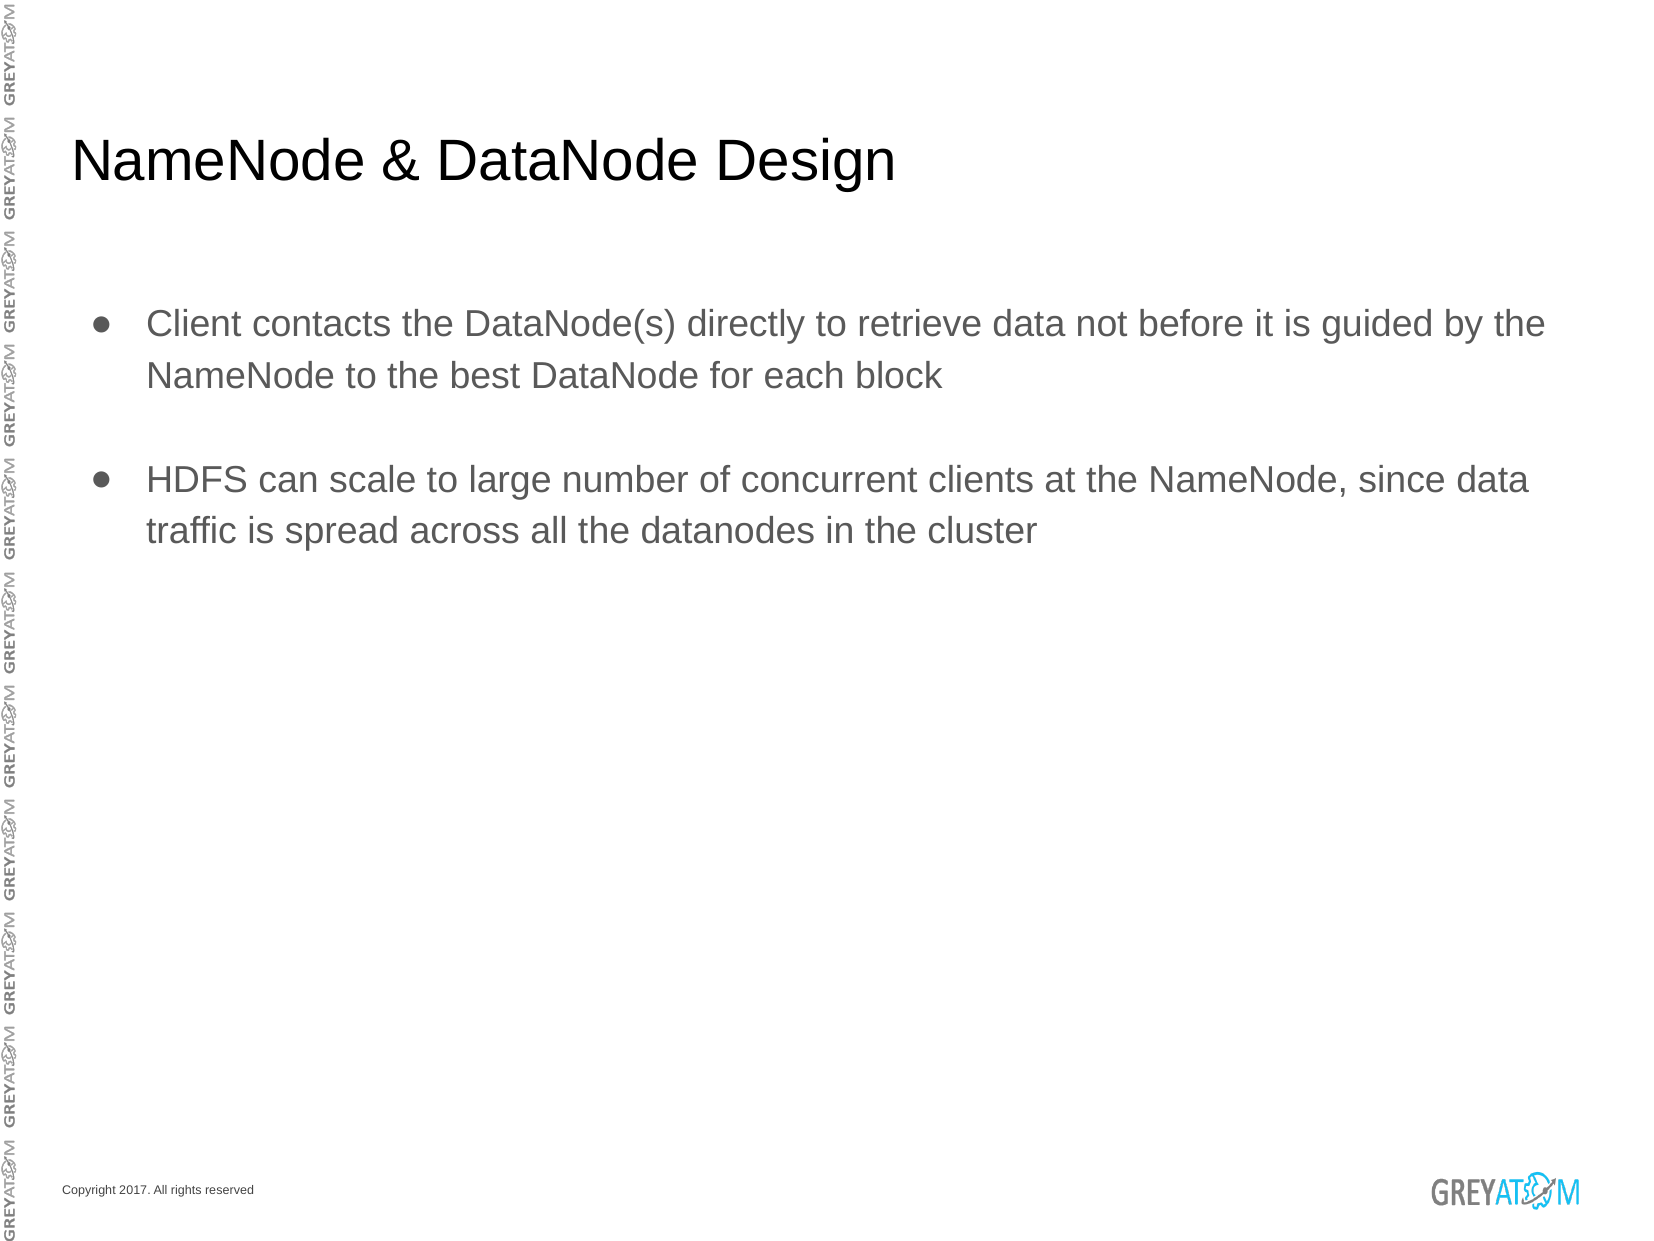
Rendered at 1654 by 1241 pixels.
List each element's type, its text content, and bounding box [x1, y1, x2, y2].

picture [1430, 1168, 1581, 1212]
picture [1, 4, 17, 106]
picture [1, 1140, 17, 1241]
picture [1, 458, 17, 560]
picture [1, 572, 17, 674]
picture [1, 117, 17, 220]
text_box Client contacts the DataNode(s) directly to retrieve data not before it is guided by the NameNode to the best DataNode for each block HDFS can scale to large number of concurrent clients at the NameNode, since data traffic is spread across all the datanodes in the cluster [56, 277, 1597, 1102]
picture [1, 231, 17, 333]
picture [1, 1026, 17, 1128]
picture [1, 912, 17, 1015]
picture [1, 685, 17, 788]
picture [1, 344, 17, 447]
text_box NameNode & DataNode Design [56, 107, 1597, 245]
picture [1, 799, 17, 901]
